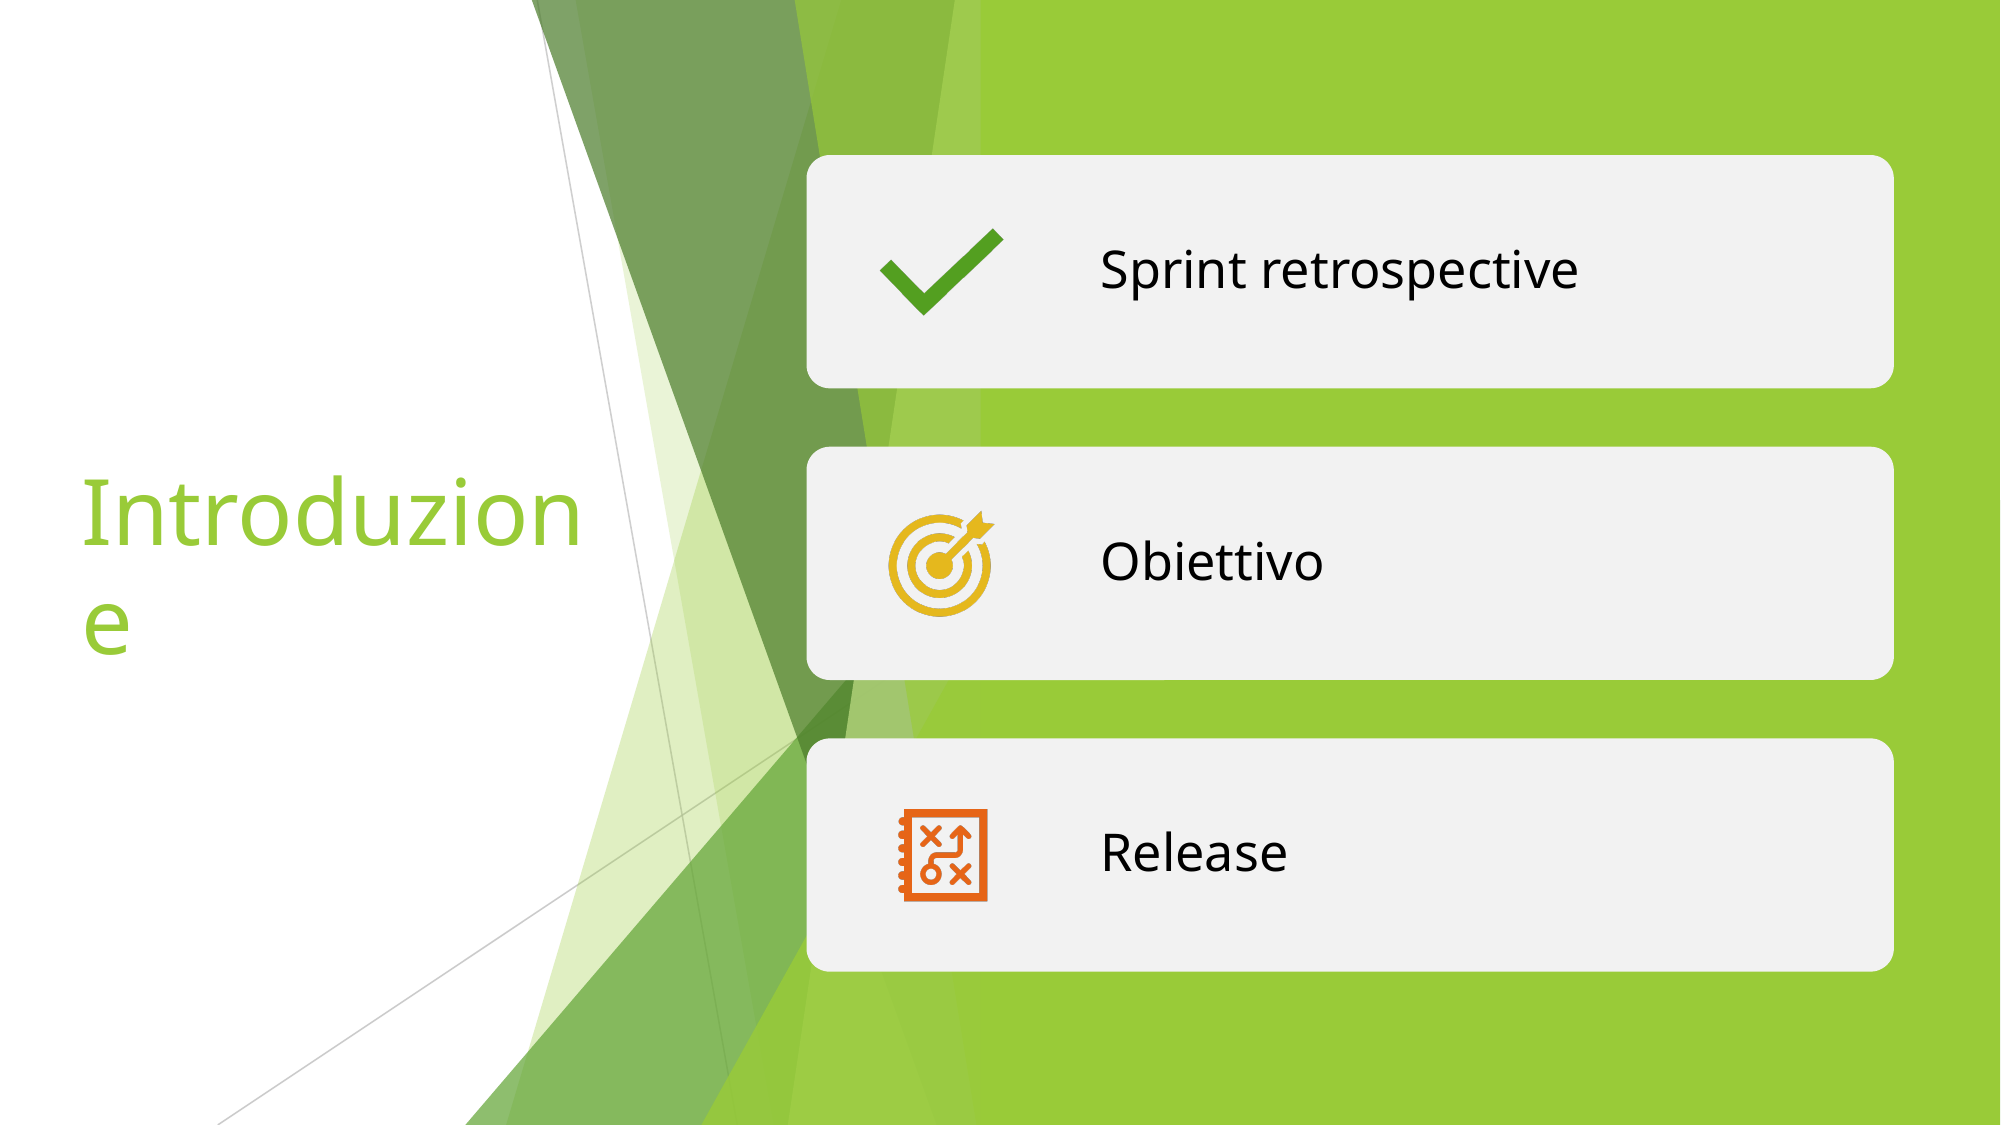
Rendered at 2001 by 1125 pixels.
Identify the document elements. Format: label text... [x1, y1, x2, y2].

text_box Introduzione [579, 227, 649, 618]
text_box Introduzione [66, 227, 649, 899]
text_box [0, 0, 2000, 1125]
text_box Sprint retrospective [1075, 155, 1894, 389]
text_box Release [1075, 738, 1894, 972]
text_box Obiettivo [1075, 446, 1894, 680]
